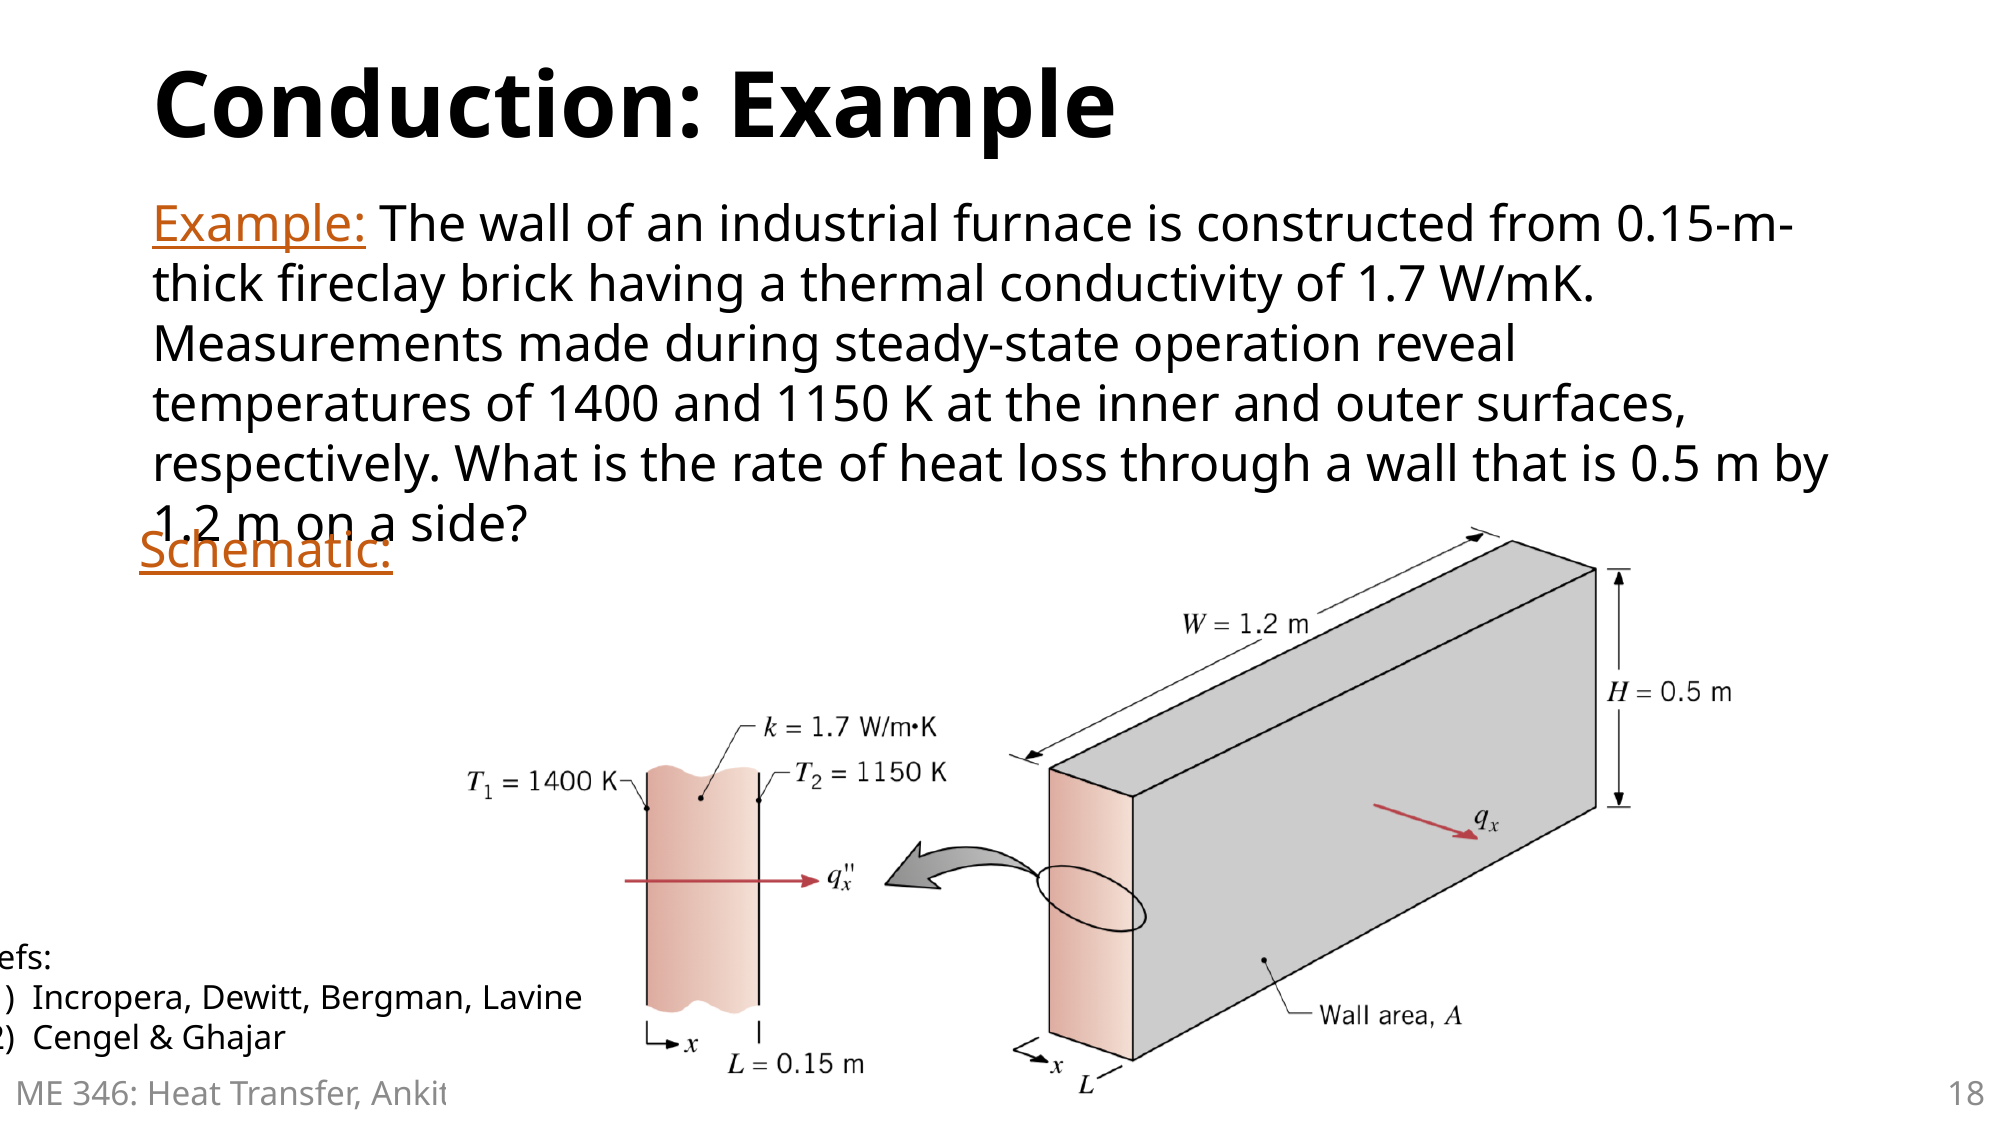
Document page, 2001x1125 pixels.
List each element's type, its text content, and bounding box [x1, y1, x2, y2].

text_box Conduction: Example [137, 0, 1863, 184]
text_box Refs: Incropera, Dewitt, Bergman, Lavine Cengel & Ghajar [0, 928, 599, 1064]
text_box Example: The wall of an industrial furnace is constructed from 0.15-m-thick fireclay brick having a thermal conductivity of 1.7 W/mK. Measurements made during steady-state operation reveal temperatures of 1400 and 1150 K at the inner and outer surfaces, respectively. What is the rate of heat loss through a wall that is 0.5 m by 1.2 m on a side? [137, 184, 1863, 560]
picture [446, 560, 1741, 1115]
text_box Schematic: [124, 510, 409, 585]
